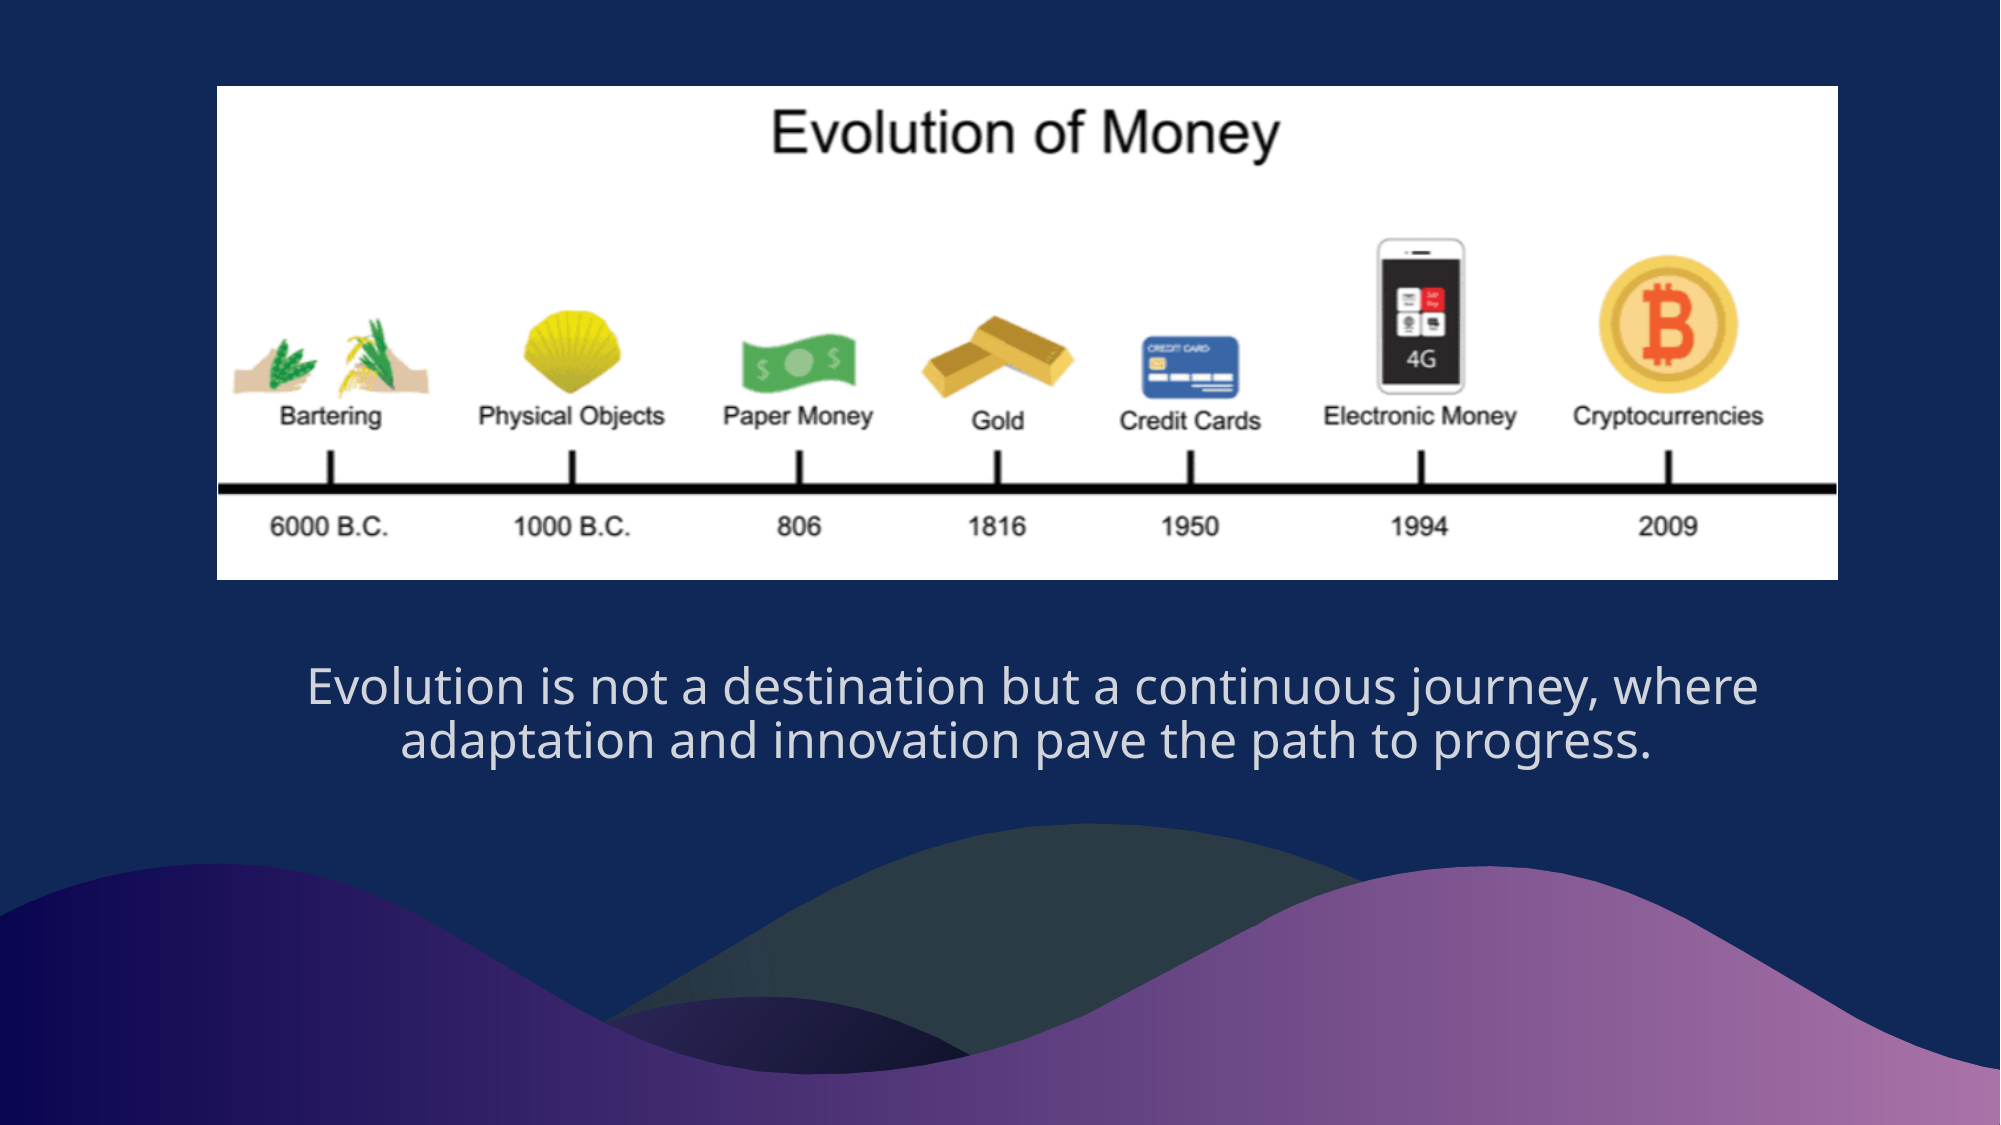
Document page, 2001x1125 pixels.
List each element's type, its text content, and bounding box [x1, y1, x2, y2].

subtitle Evolution is not a destination but a continuous journey, where adaptation and innovation pave the path to progress. [217, 653, 1838, 1052]
picture [217, 86, 1838, 580]
